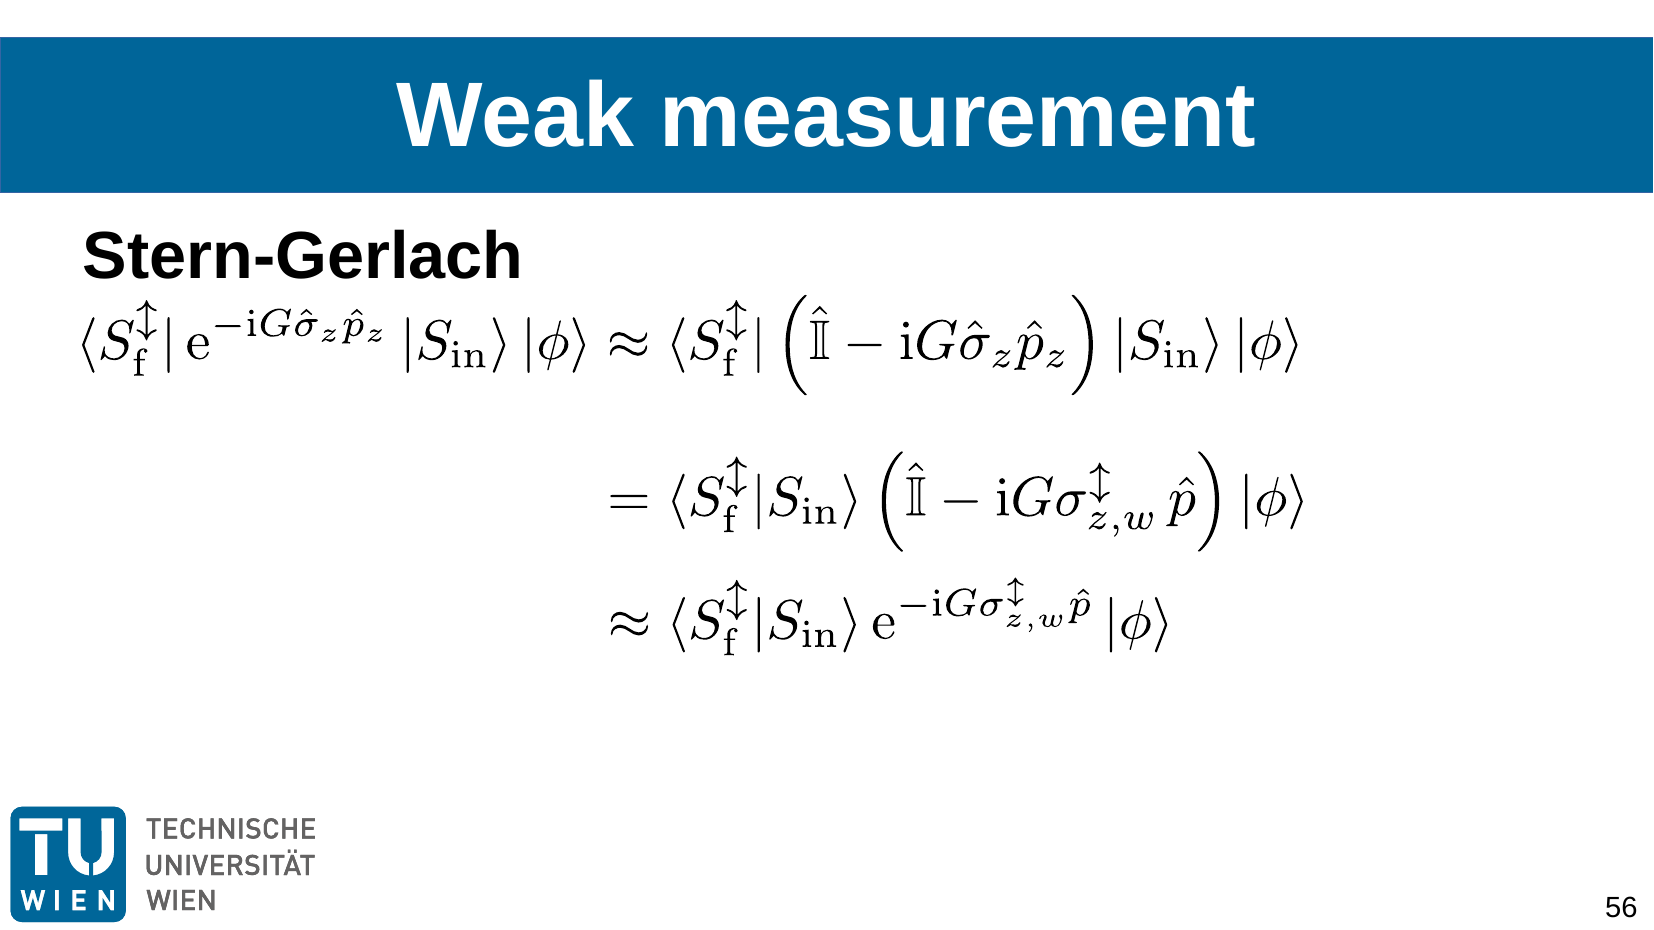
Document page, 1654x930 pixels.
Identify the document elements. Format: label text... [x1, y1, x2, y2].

picture [600, 443, 1320, 555]
list Stern-Gerlach [82, 217, 1571, 301]
picture [600, 570, 1185, 675]
picture [75, 290, 1515, 405]
title Weak measurement [0, 37, 1653, 193]
